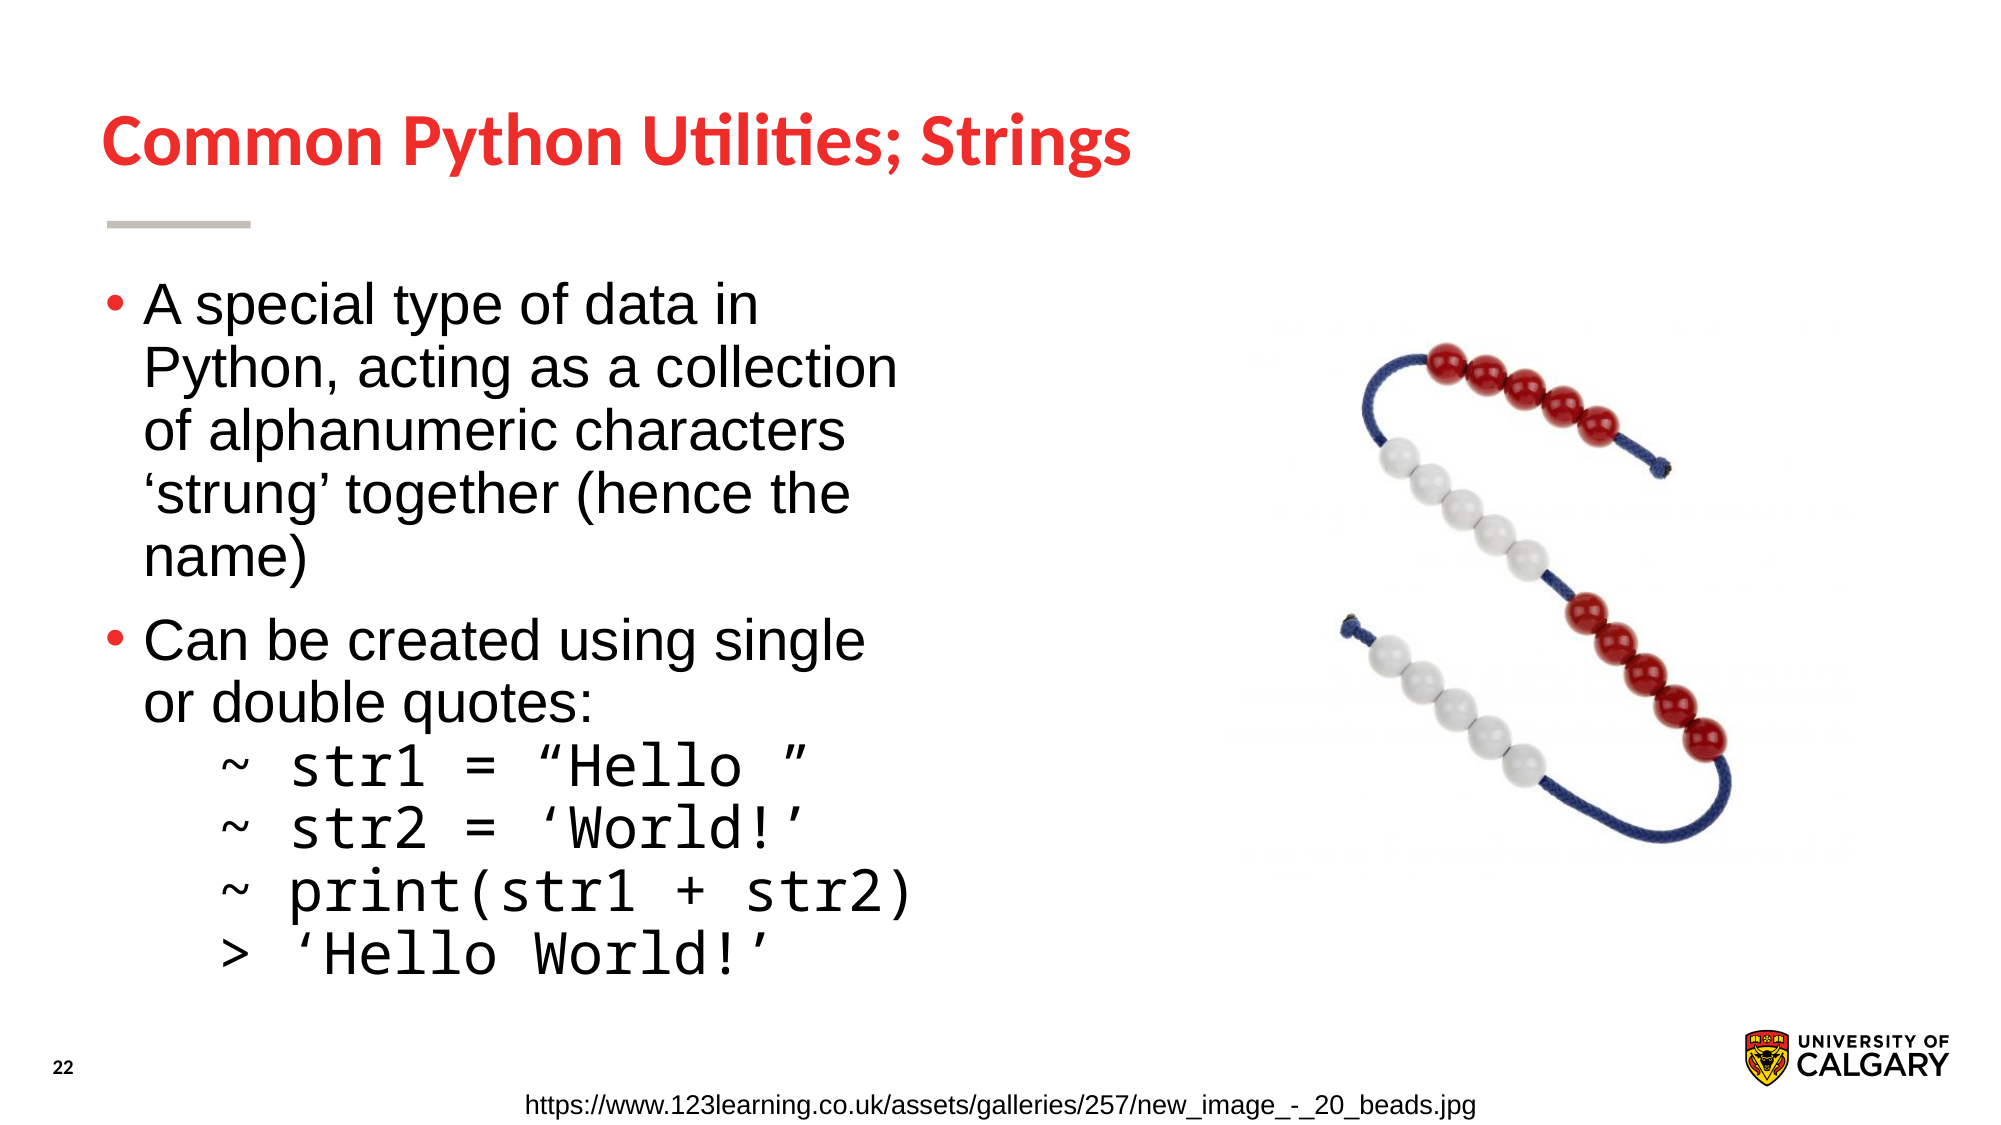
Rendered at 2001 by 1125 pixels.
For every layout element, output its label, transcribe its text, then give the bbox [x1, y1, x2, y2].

picture [1722, 1012, 1972, 1099]
list A special type of data in Python, acting as a collection of alphanumeric characters ‘strung’ together (hence the name) Can be created using single or double quotes: ~ str1 = “Hello ” ~ str2 = ‘World!’ ~ print(str1 + str2) > ‘Hello World!’ [91, 266, 934, 981]
title Common Python Utilities; Strings [87, 60, 1774, 222]
text_box https://www.123learning.co.uk/assets/galleries/257/new_image_-_20_beads.jpg [50, 1082, 1950, 1125]
picture [1227, 309, 1850, 878]
